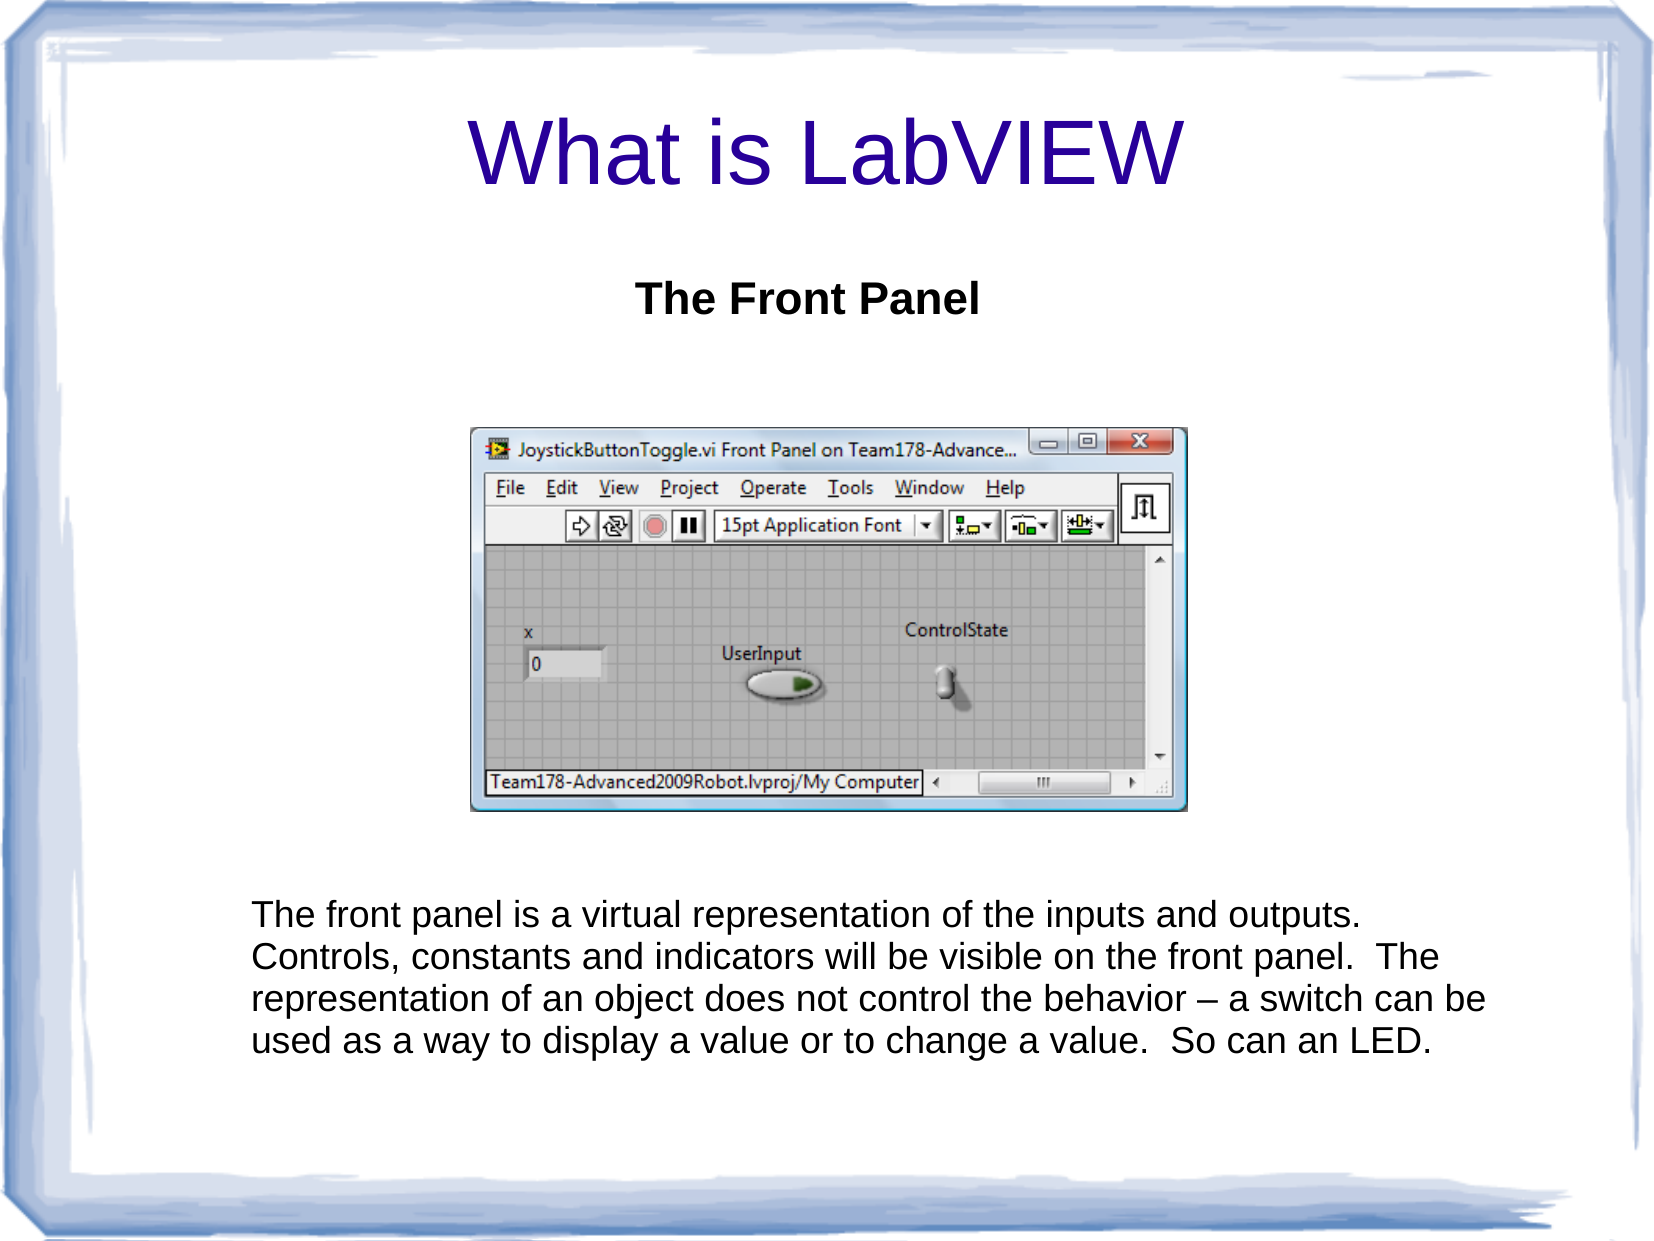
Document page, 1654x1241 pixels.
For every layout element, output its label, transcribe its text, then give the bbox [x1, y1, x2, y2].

picture [0, 0, 1654, 1241]
text_box The front panel is a virtual representation of the inputs and outputs. Controls, constants and indicators will be visible on the front panel. The representation of an object does not control the behavior – a switch can be used as a way to display a value or to change a value. So can an LED. [236, 885, 1536, 1069]
text_box The Front Panel [620, 265, 1034, 333]
title What is LabVIEW [82, 56, 1571, 250]
